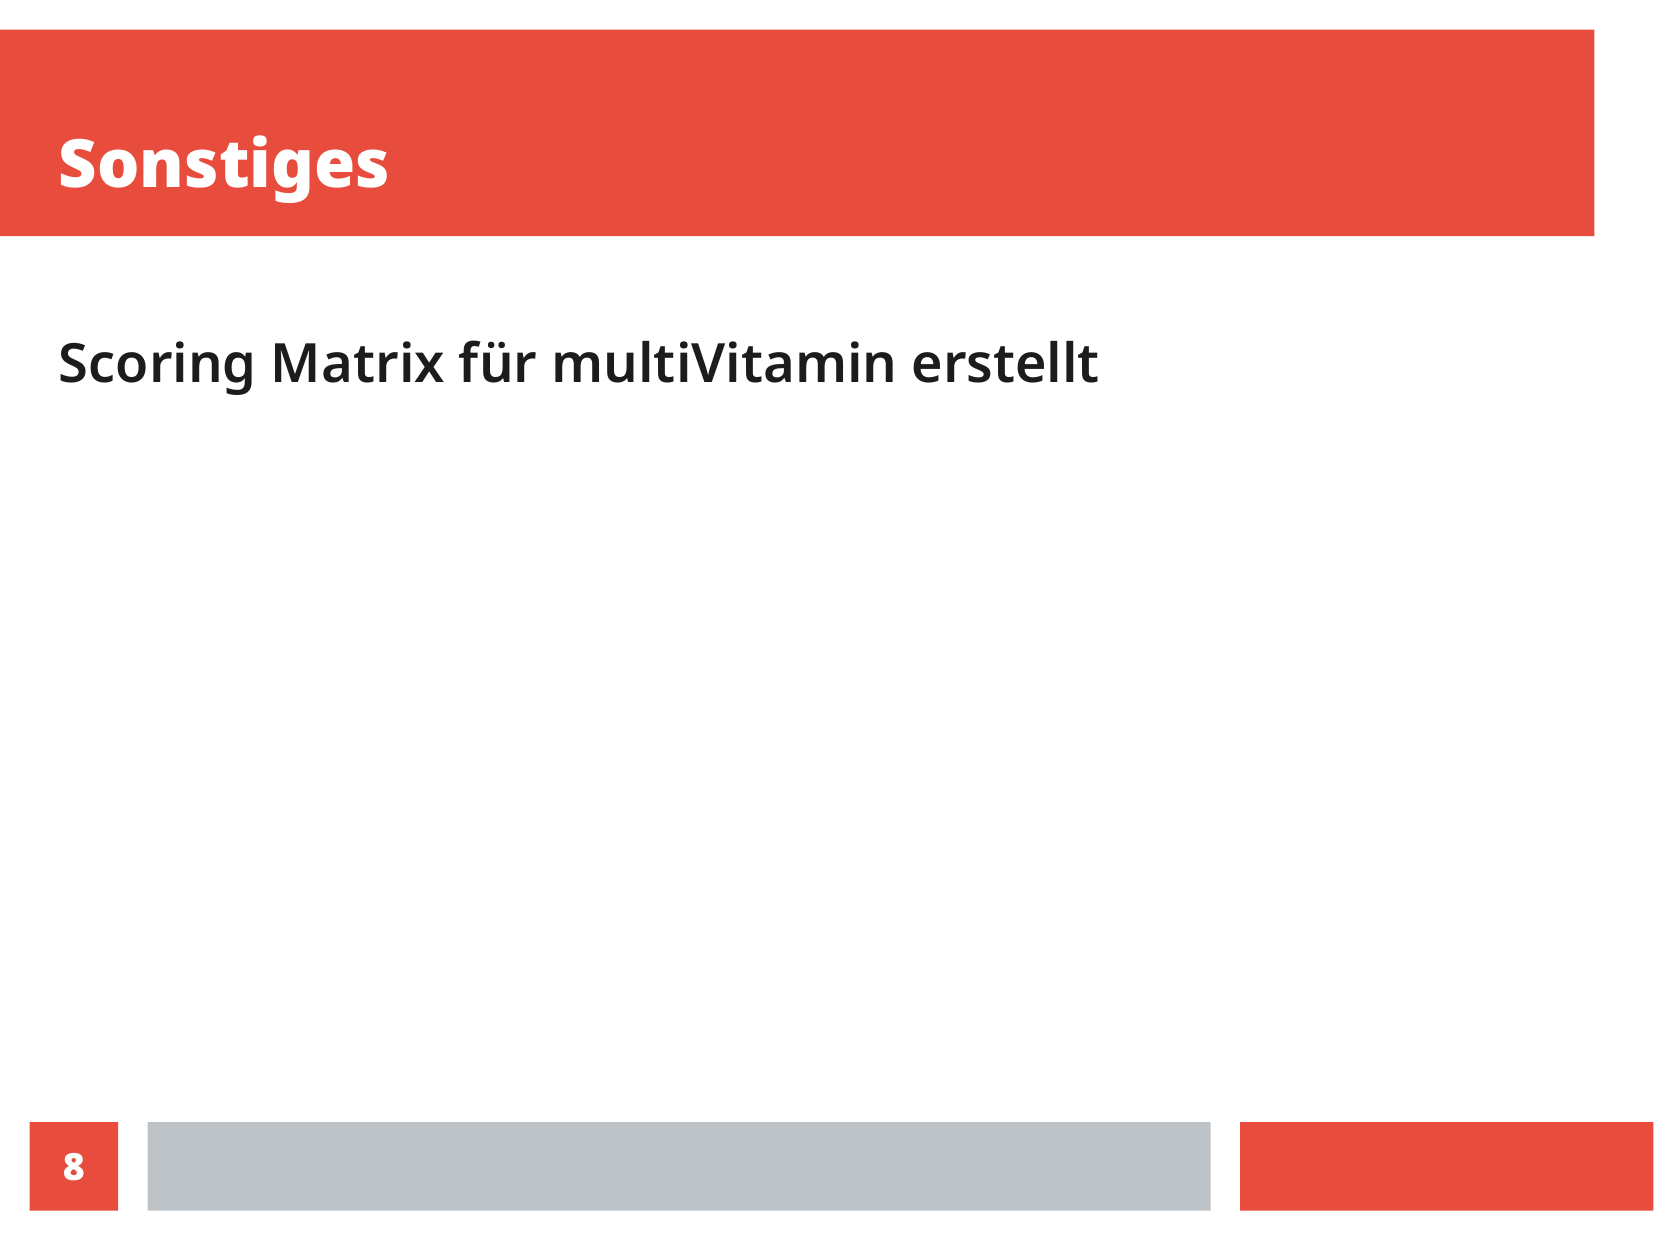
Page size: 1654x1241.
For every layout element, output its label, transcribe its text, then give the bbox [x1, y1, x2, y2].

list Scoring Matrix für multiVitamin erstellt [59, 324, 1565, 1093]
title Sonstiges [59, 59, 1595, 207]
